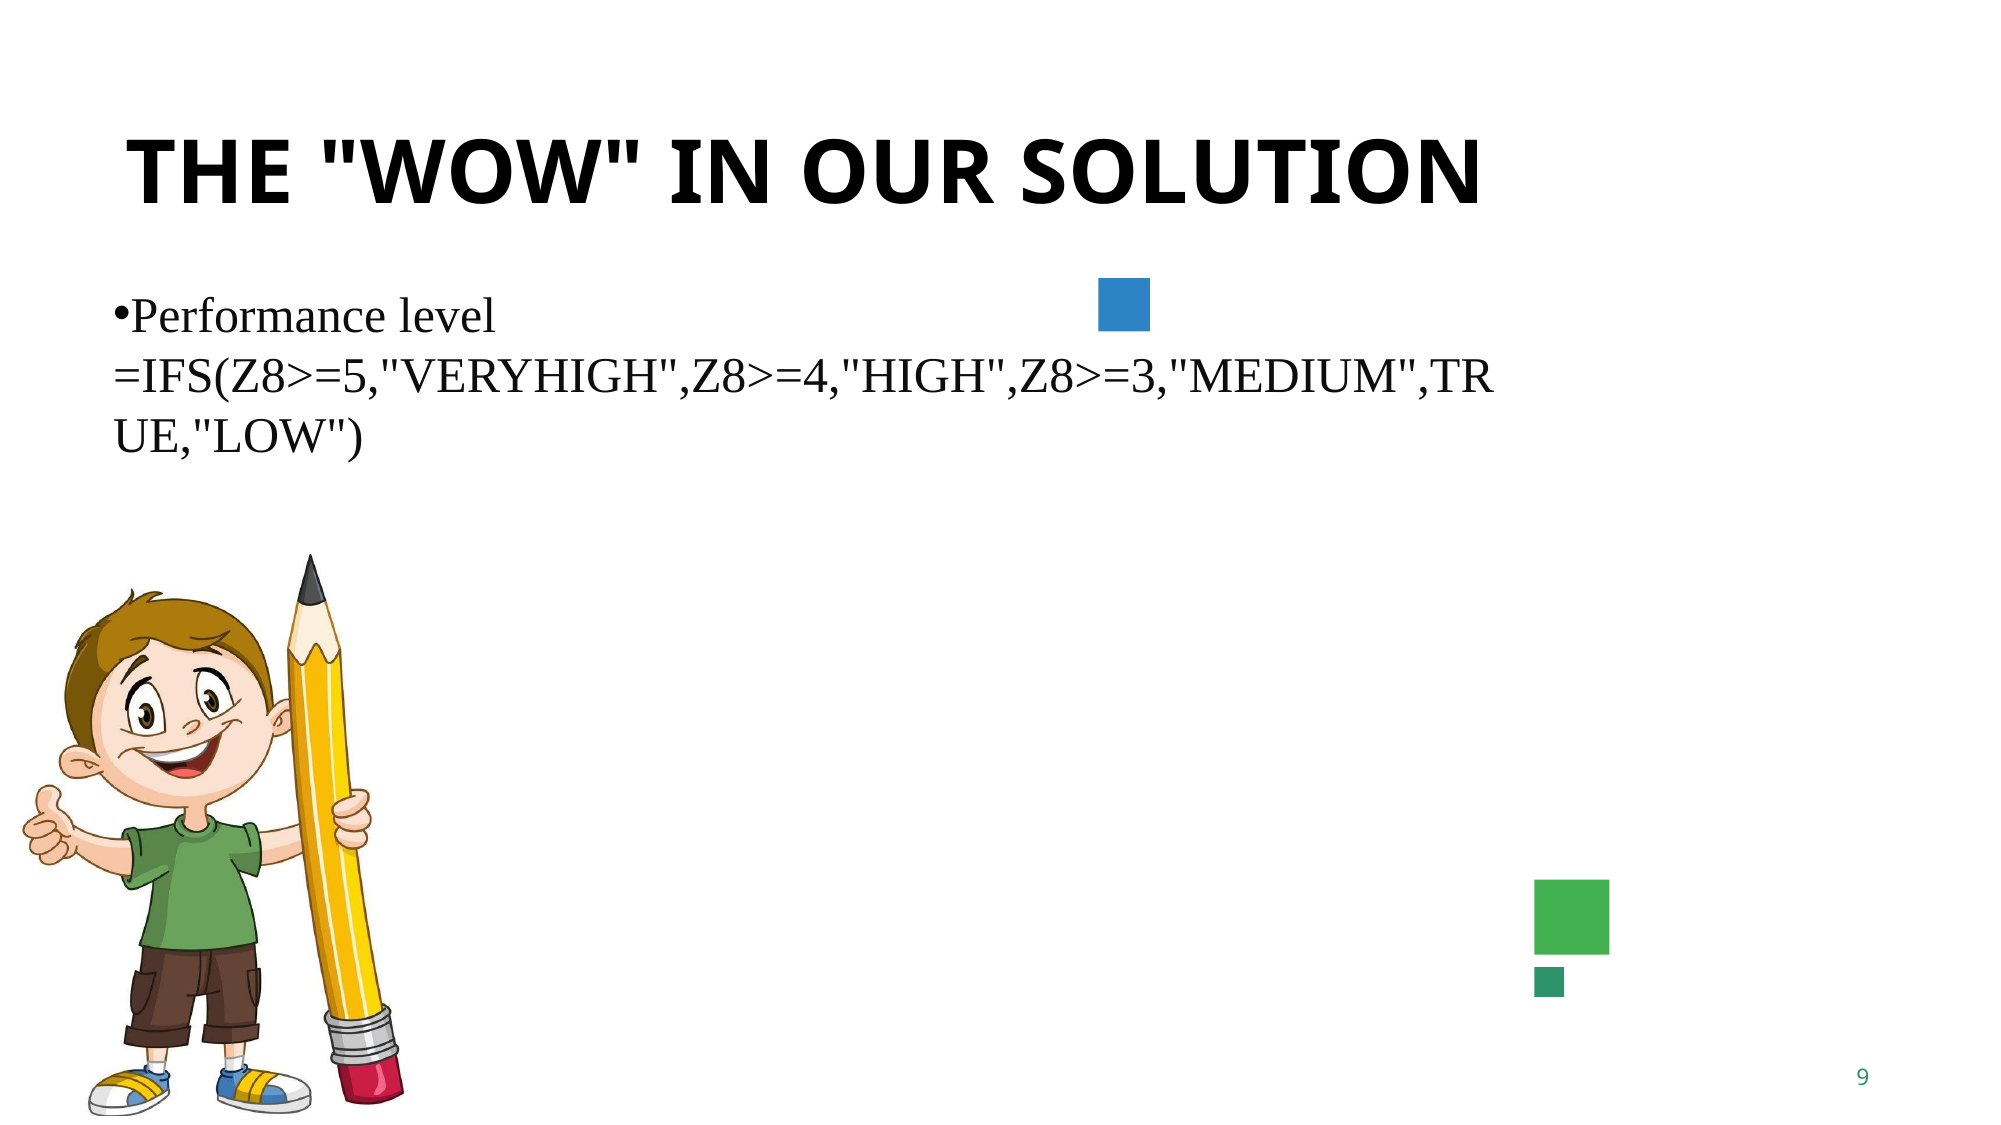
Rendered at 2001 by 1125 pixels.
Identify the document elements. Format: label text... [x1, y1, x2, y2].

title THE "WOW" IN OUR SOLUTION [123, 112, 1515, 223]
text_box 9 [1849, 1061, 1888, 1094]
text_box Performance level =IFS(Z8>=5,"VERYHIGH",Z8>=4,"HIGH",Z8>=3,"MEDIUM",TRUE,"LOW") [98, 275, 1535, 472]
text_box [1534, 967, 1565, 997]
picture [10, 554, 416, 1116]
text_box [1534, 879, 1610, 955]
